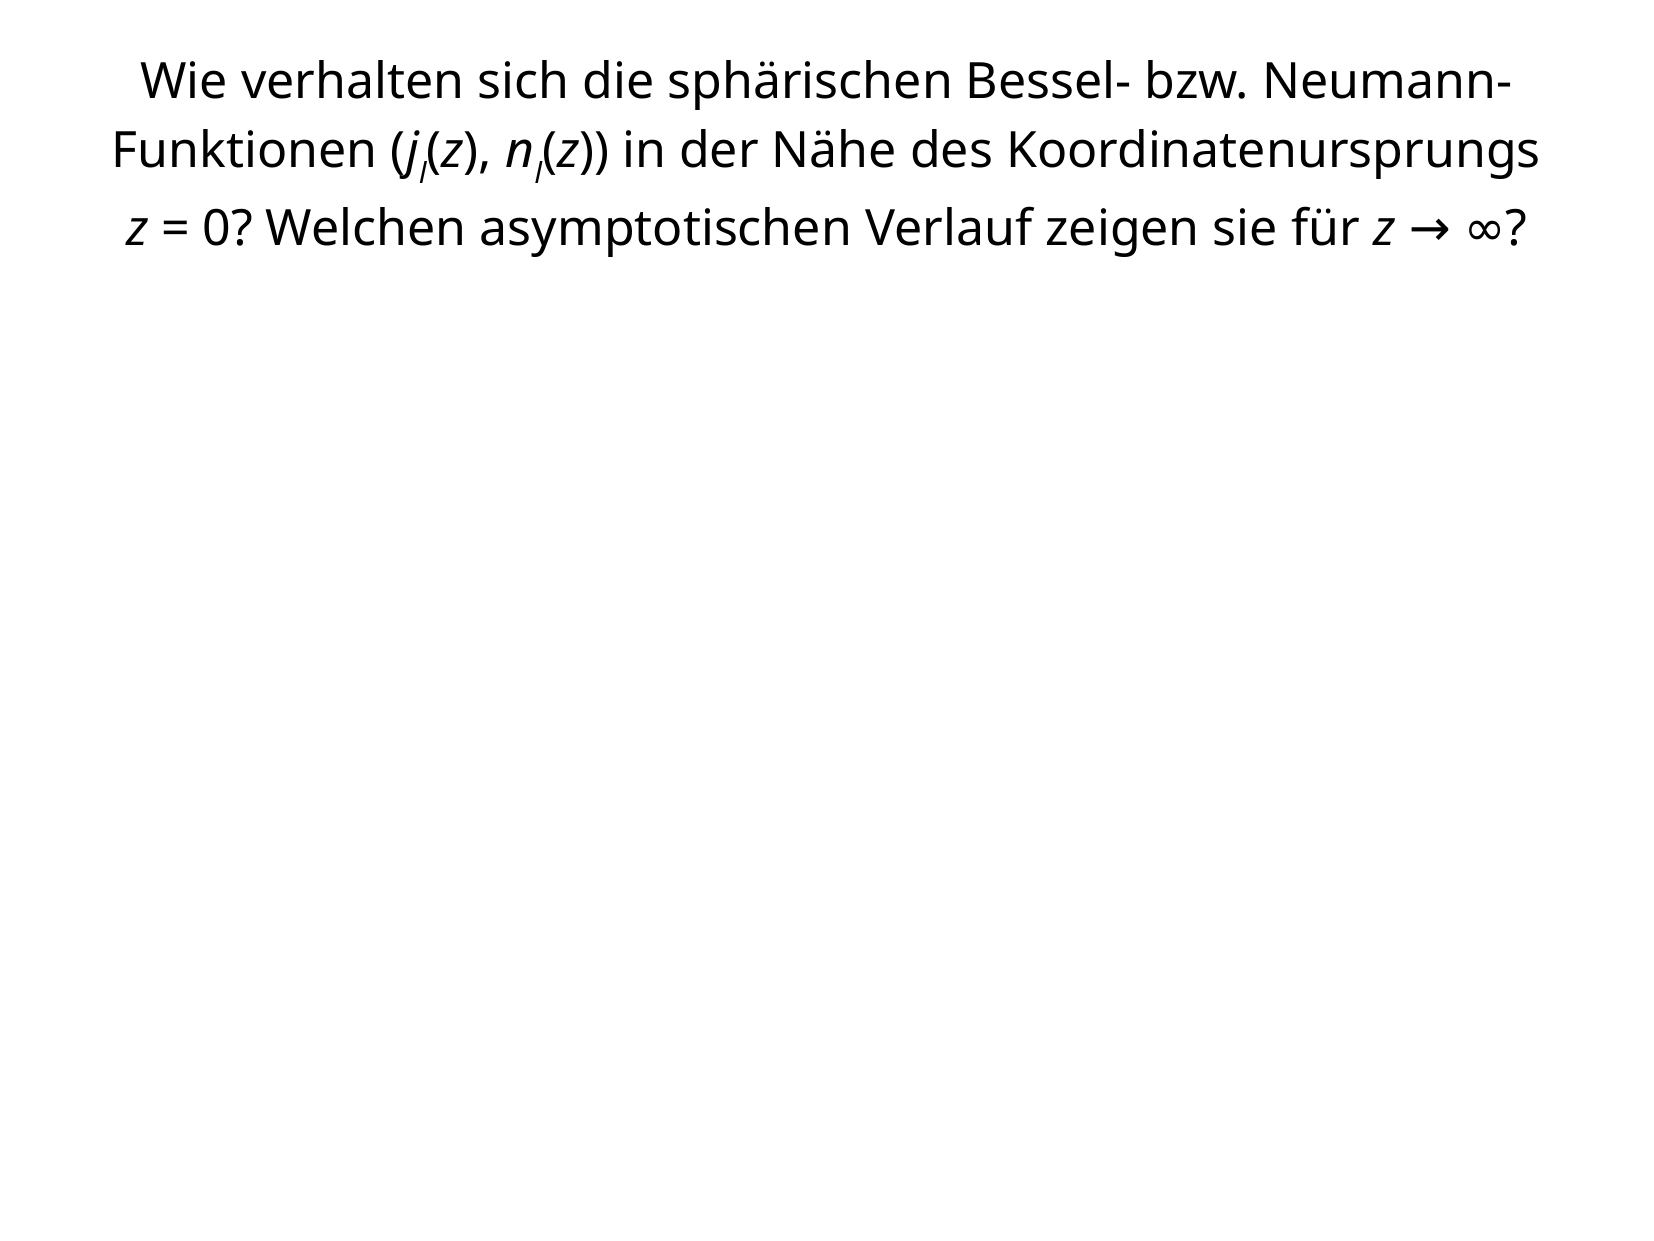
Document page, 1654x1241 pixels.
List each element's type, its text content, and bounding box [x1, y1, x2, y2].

title Wie verhalten sich die sphärischen Bessel- bzw. Neumann-Funktionen (jl(z), nl(z)) in der Nähe des Koordinatenursprungs z = 0? Welchen asymptotischen Verlauf zeigen sie für z → ∞? [82, 47, 1571, 258]
